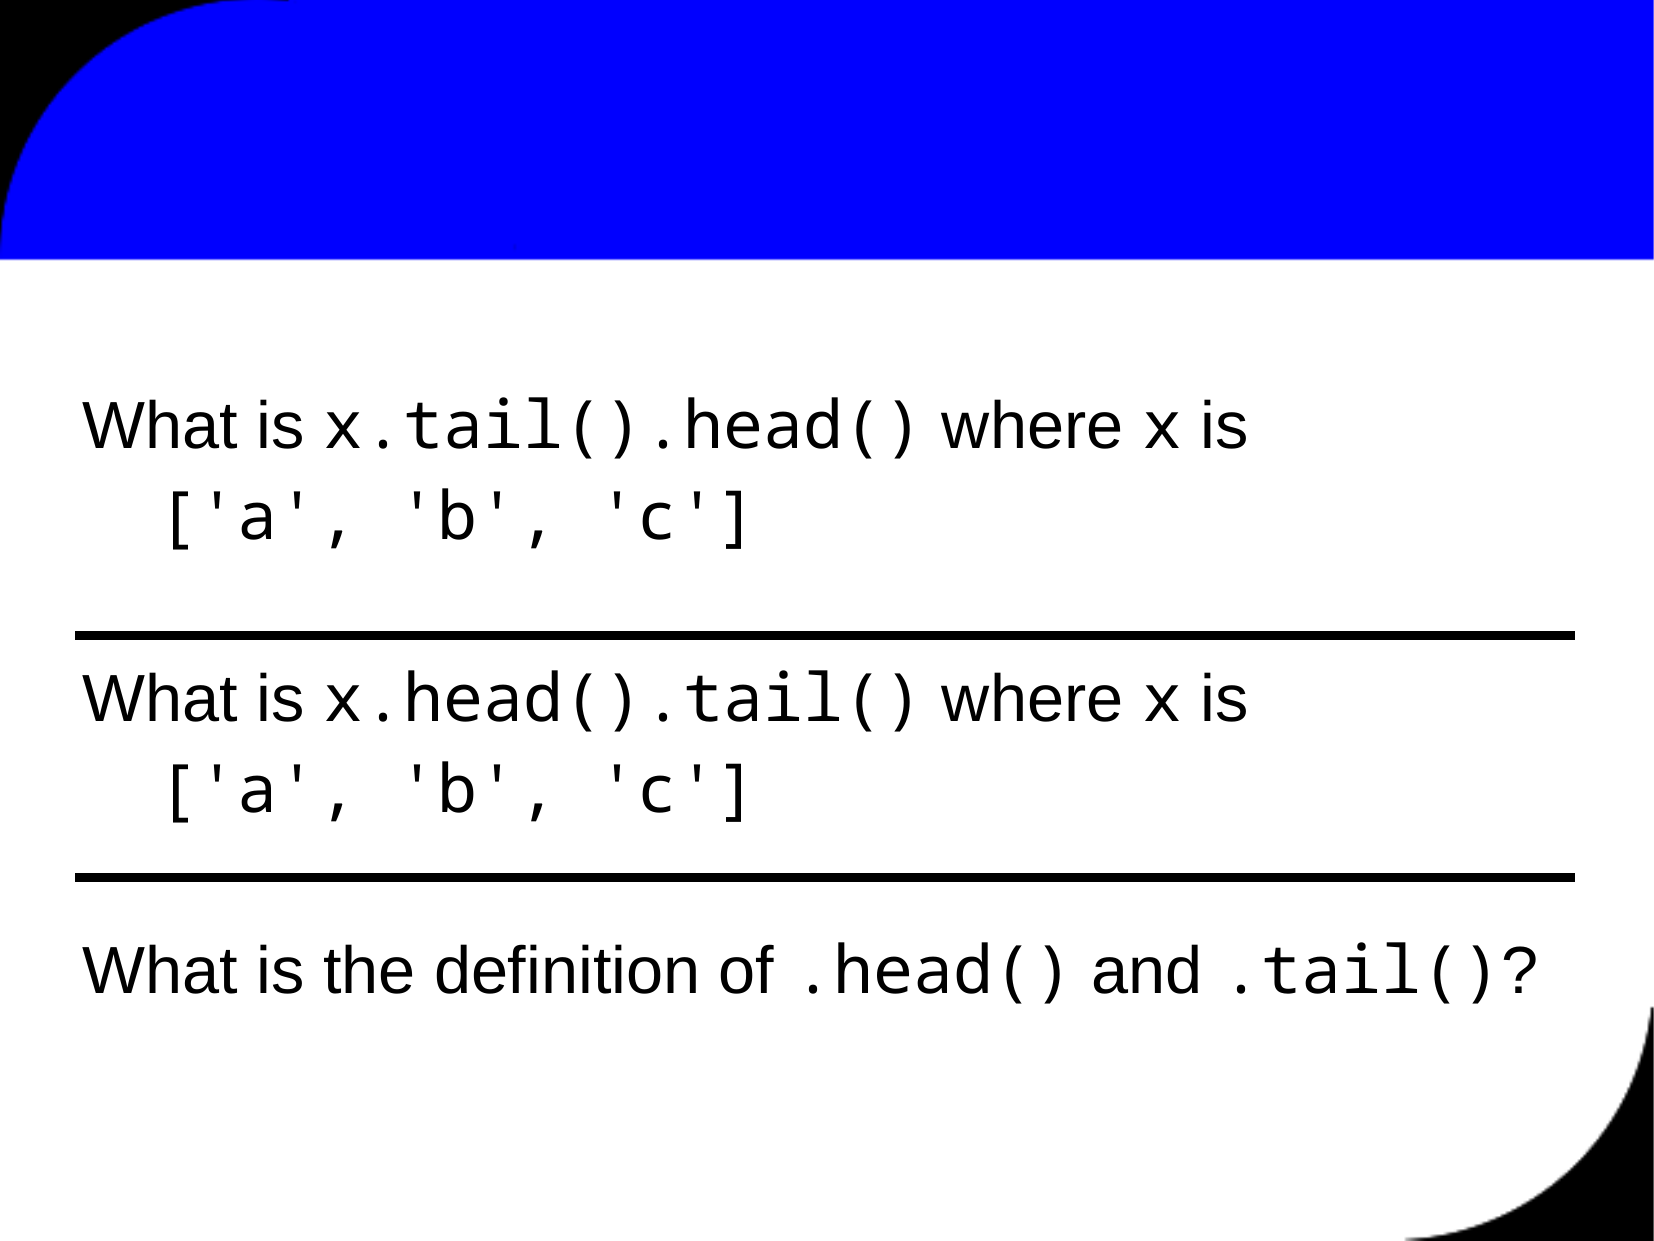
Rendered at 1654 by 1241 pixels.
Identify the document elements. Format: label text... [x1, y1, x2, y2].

text_box What is x.tail().head() where x is ['a', 'b', 'c'] What is x.head().tail() where x is ['a', 'b', 'c'] What is the definition of .head() and .tail()? [82, 882, 1571, 1143]
picture [0, 0, 1654, 1241]
text_box What is x.tail().head() where x is ['a', 'b', 'c'] What is x.head().tail() where x is ['a', 'b', 'c'] What is the definition of .head() and .tail()? [82, 338, 1571, 631]
text_box What is x.tail().head() where x is ['a', 'b', 'c'] What is x.head().tail() where x is ['a', 'b', 'c'] What is the definition of .head() and .tail()? [82, 640, 1571, 873]
